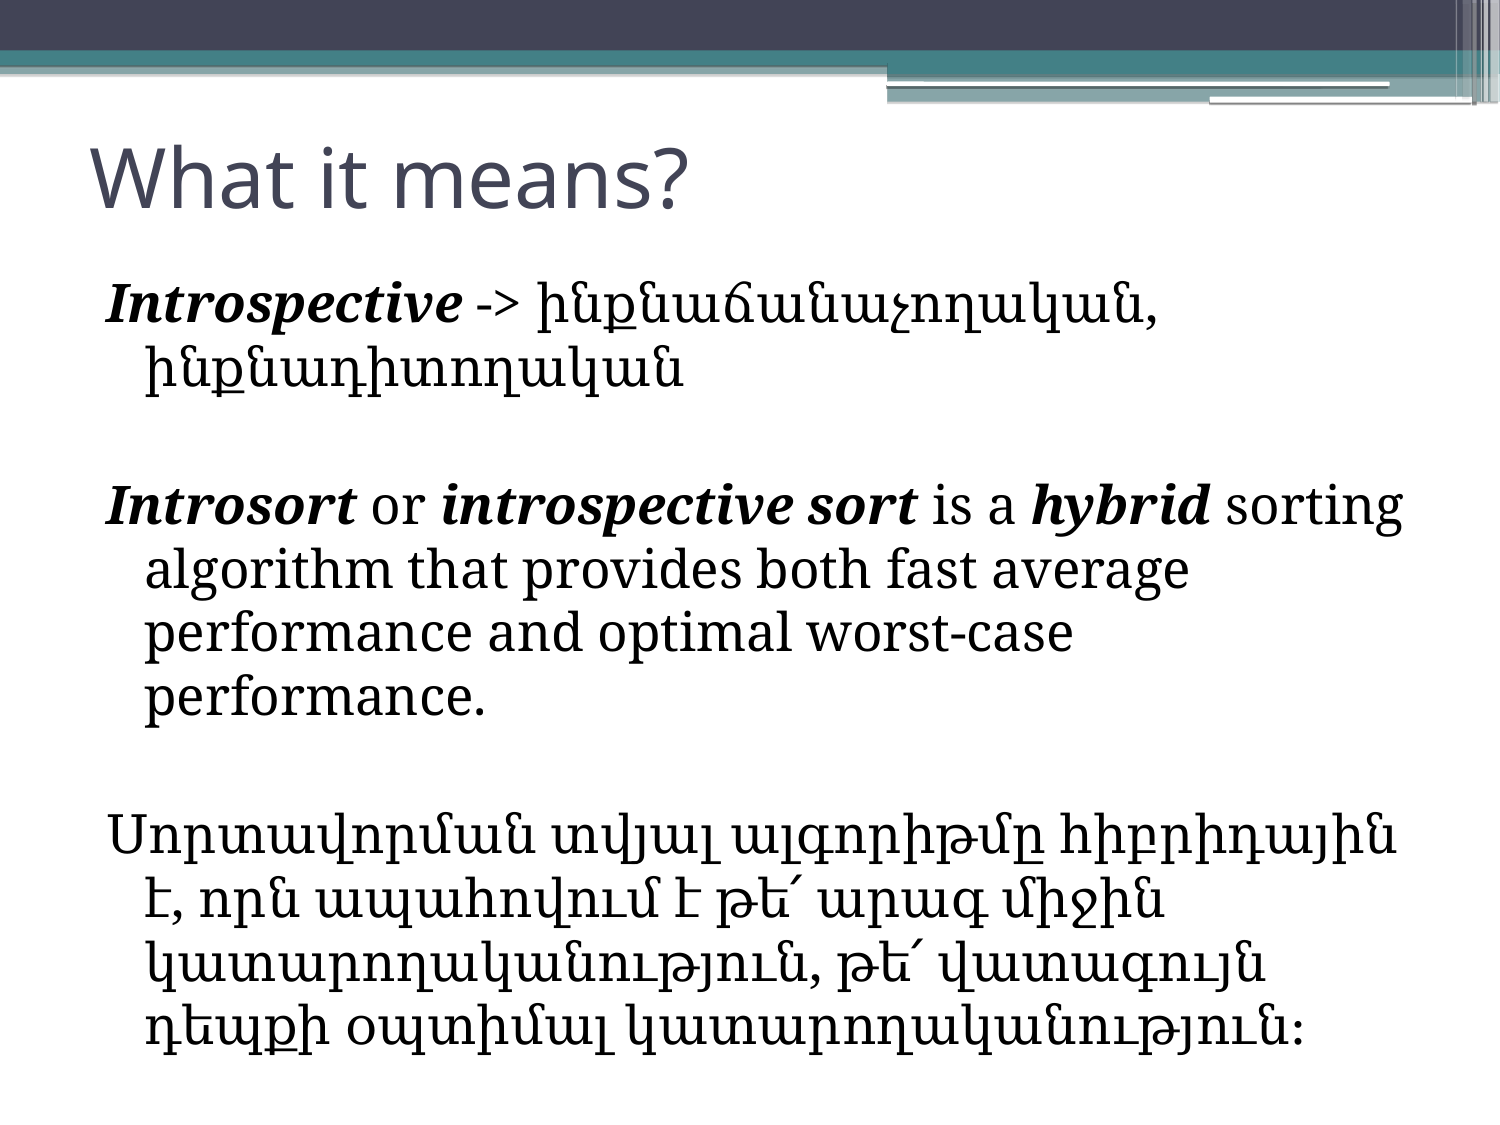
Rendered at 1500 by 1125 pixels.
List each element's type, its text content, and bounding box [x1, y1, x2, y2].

list Introspective -> ինքնաճանաչողական, ինքնադիտողական Introsort or introspective sort is a hybrid sorting algorithm that provides both fast average performance and optimal worst-case performance. Սորտավորման տվյալ ալգորիթմը հիբրիդային է, որն ապահովում է թե՛ արագ միջին կատարողականություն, թե՛ վատագույն դեպքի օպտիմալ կատարողականություն։ [75, 262, 1425, 1125]
title What it means? [75, 87, 1425, 262]
